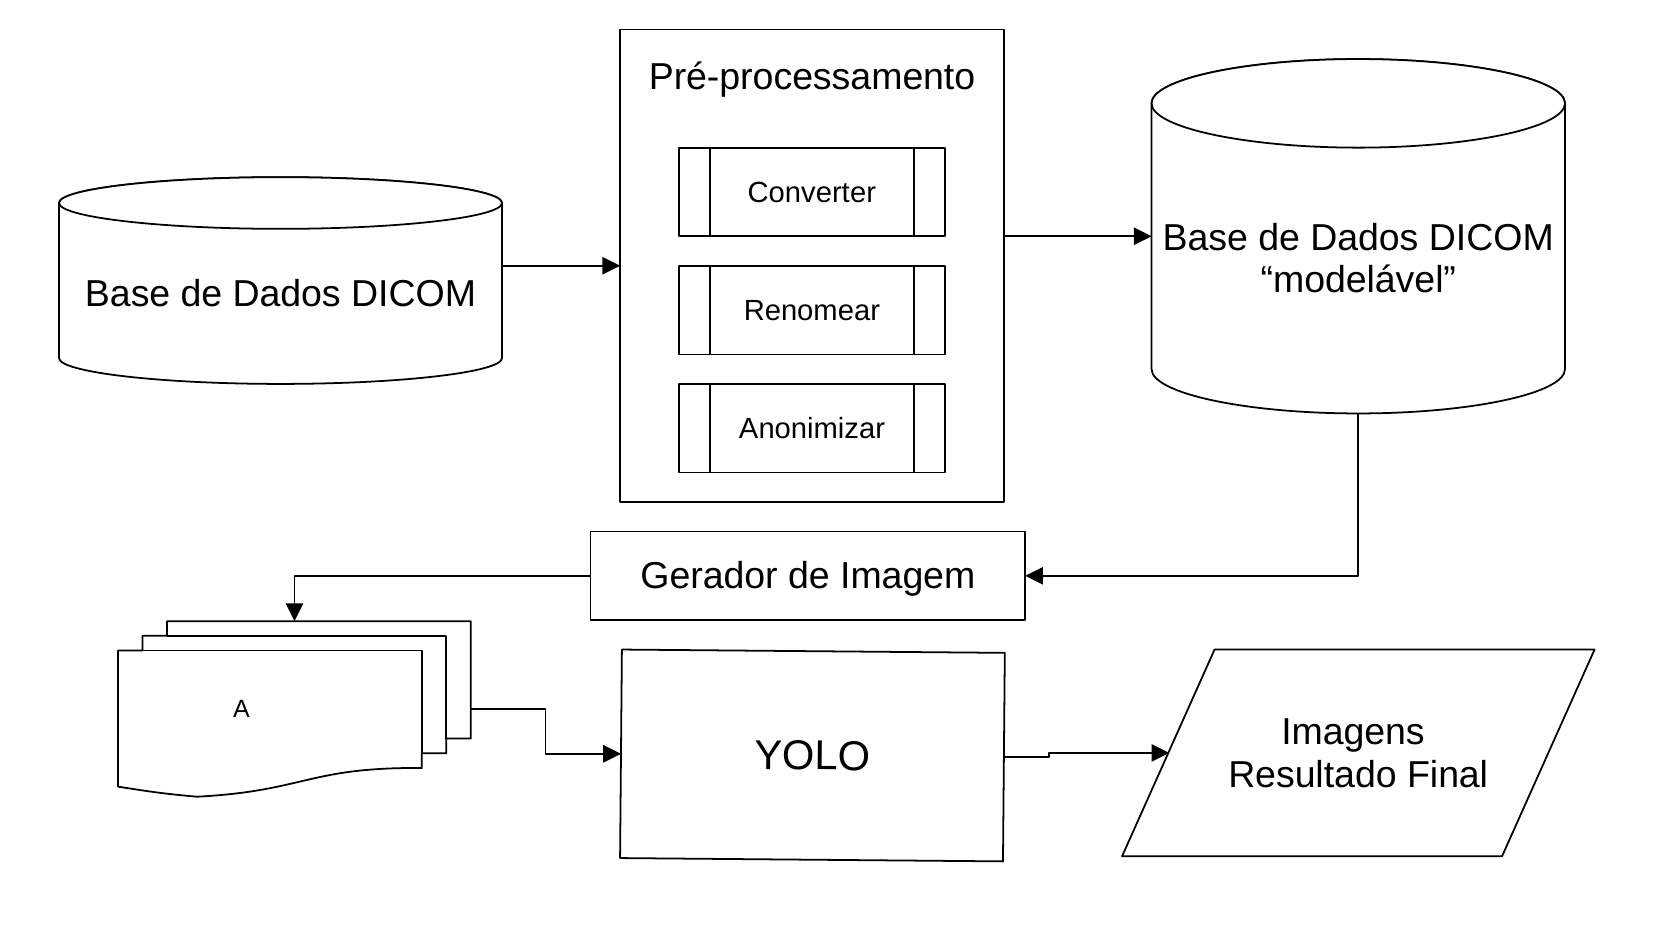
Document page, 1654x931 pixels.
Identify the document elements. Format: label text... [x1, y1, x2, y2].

text_box Converter [679, 147, 945, 237]
text_box Base de Dados DICOM [59, 204, 503, 384]
text_box Gerador de Imagem [590, 531, 1026, 621]
text_box Base de Dados DICOM “modelável” [1151, 104, 1566, 414]
text_box Anonimizar [679, 383, 945, 473]
text_box A [118, 621, 471, 797]
text_box Renomear [679, 265, 945, 355]
text_box YOLO [620, 649, 1005, 862]
text_box Pré-processamento [620, 29, 1004, 503]
text_box Imagens Resultado Final [1122, 649, 1595, 857]
